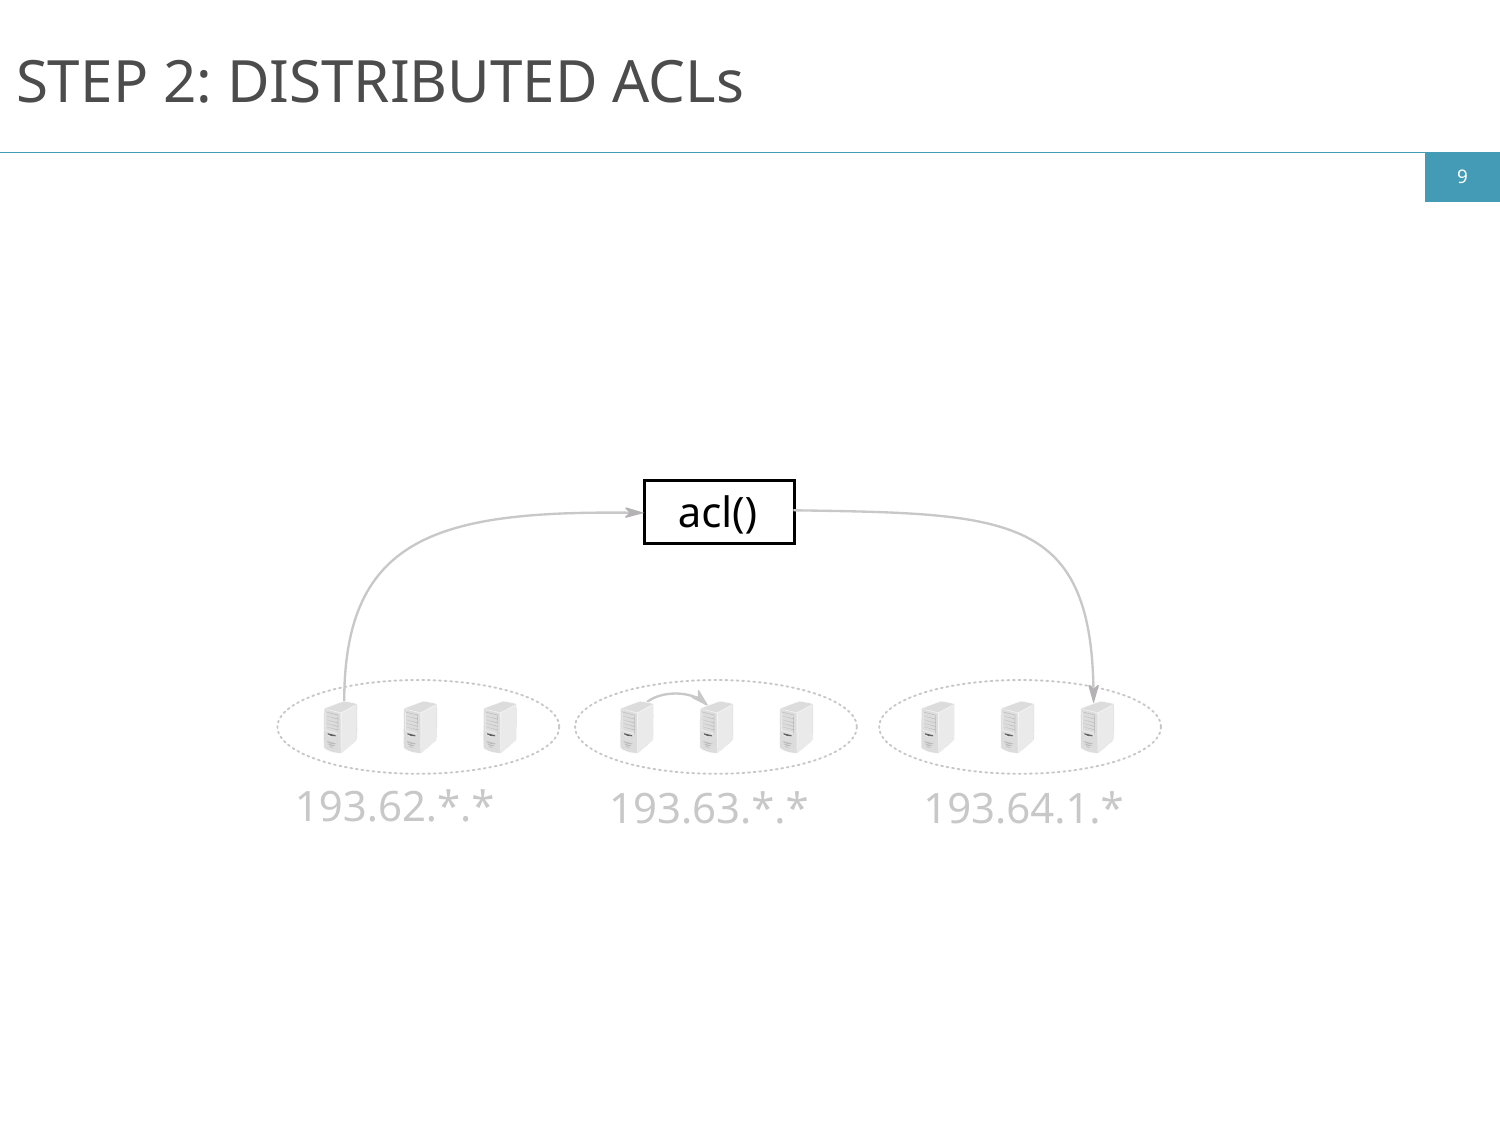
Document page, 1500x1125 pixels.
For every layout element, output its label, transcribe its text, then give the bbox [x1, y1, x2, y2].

title STEP 2: DISTRIBUTED ACLs [15, 27, 1366, 132]
picture [271, 348, 1171, 826]
